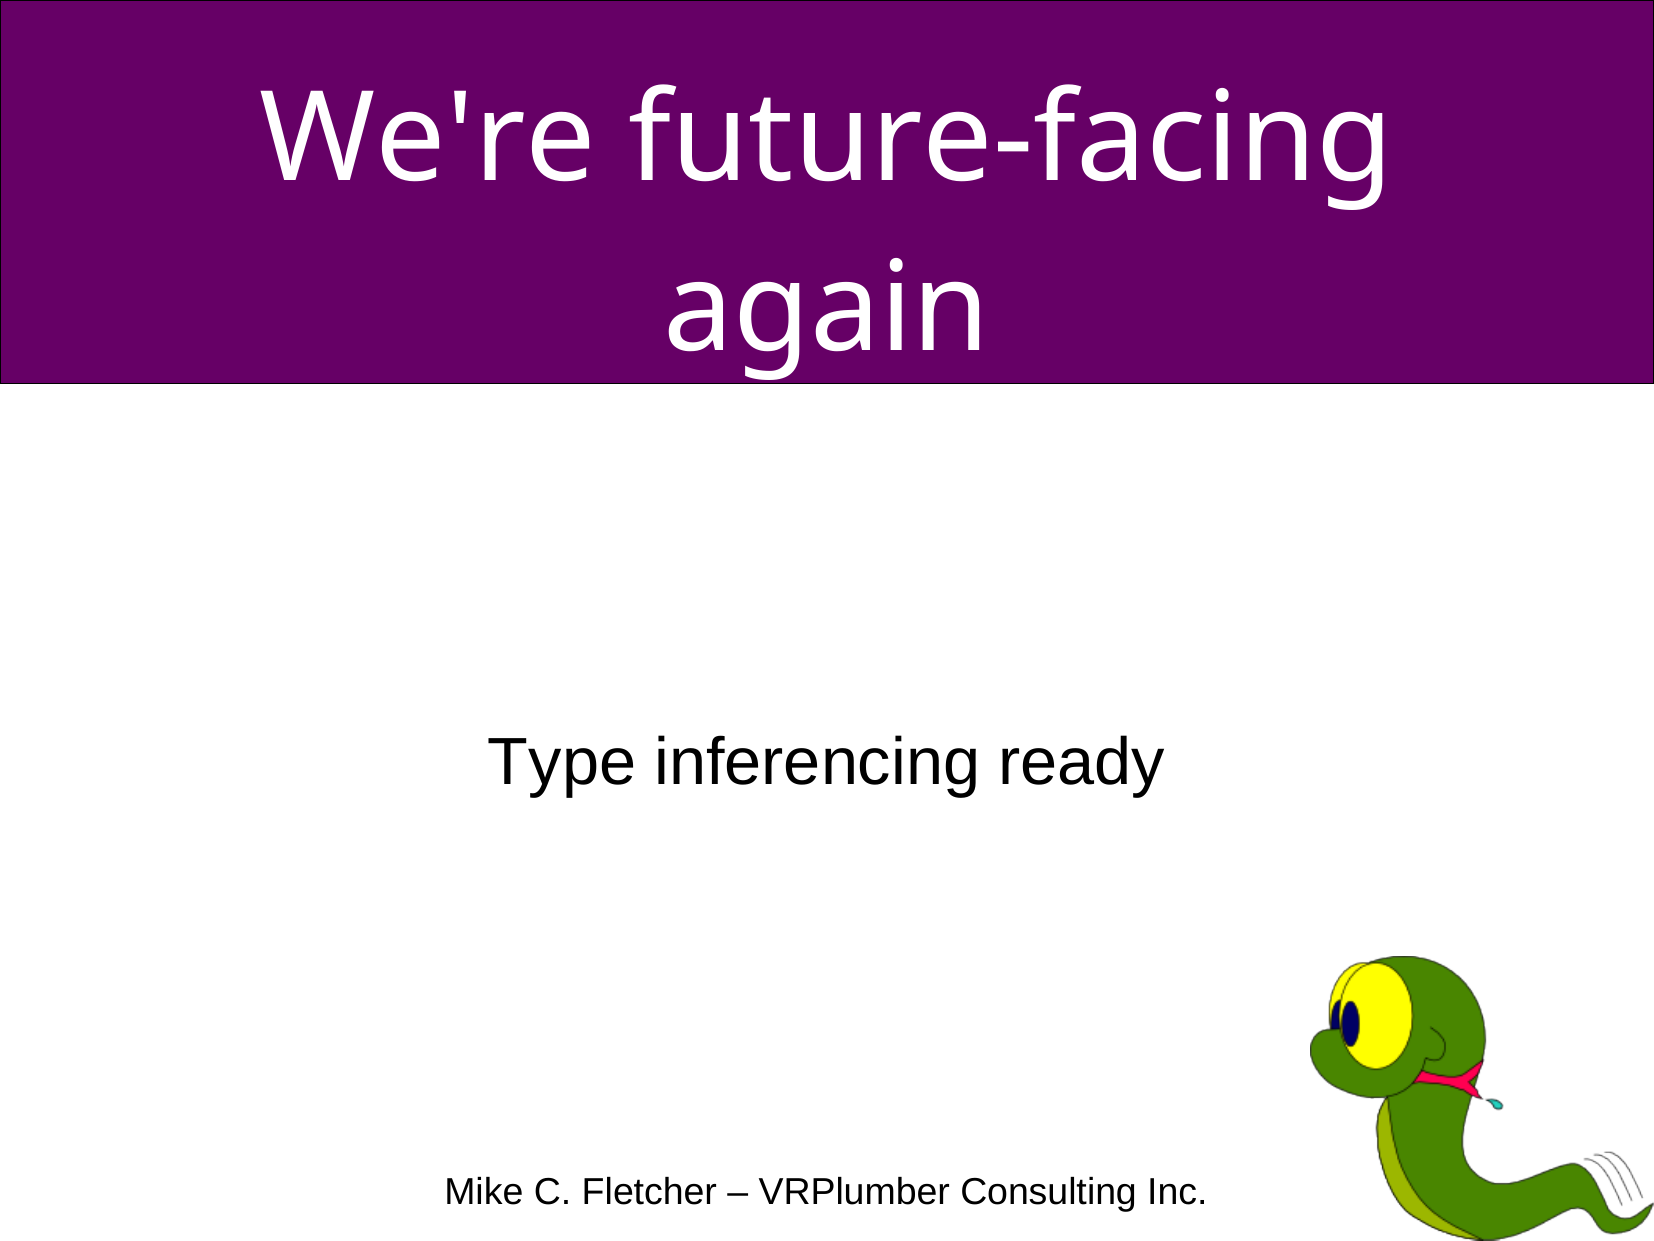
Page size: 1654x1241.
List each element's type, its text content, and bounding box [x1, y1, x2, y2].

picture [1310, 956, 1654, 1241]
title We're future-facing again [82, 56, 1571, 377]
subtitle Type inferencing ready [82, 420, 1571, 1102]
